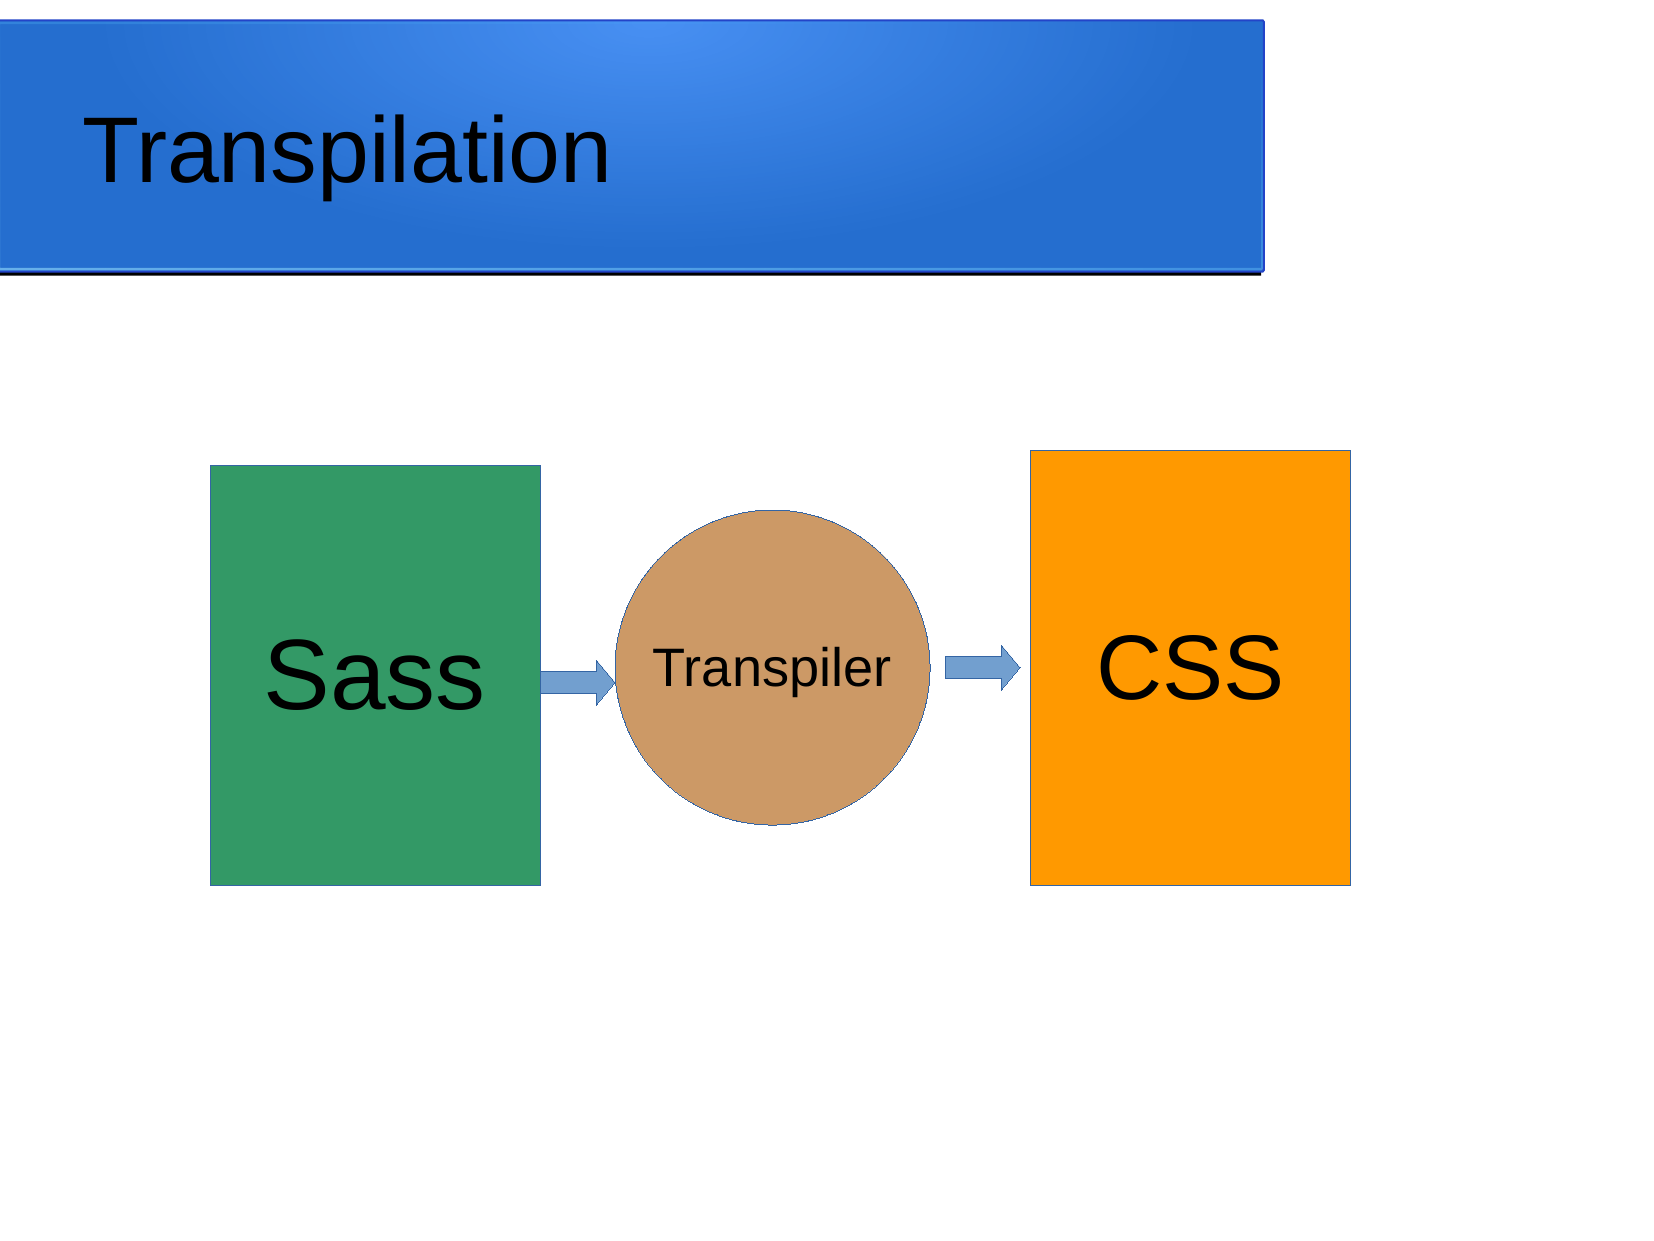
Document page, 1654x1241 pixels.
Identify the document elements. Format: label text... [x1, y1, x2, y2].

title Transpilation [82, 47, 1235, 252]
text_box Sass [210, 465, 541, 886]
text_box [540, 660, 616, 706]
text_box CSS [1030, 450, 1351, 886]
text_box [945, 645, 1021, 691]
text_box Transpiler [615, 510, 931, 826]
